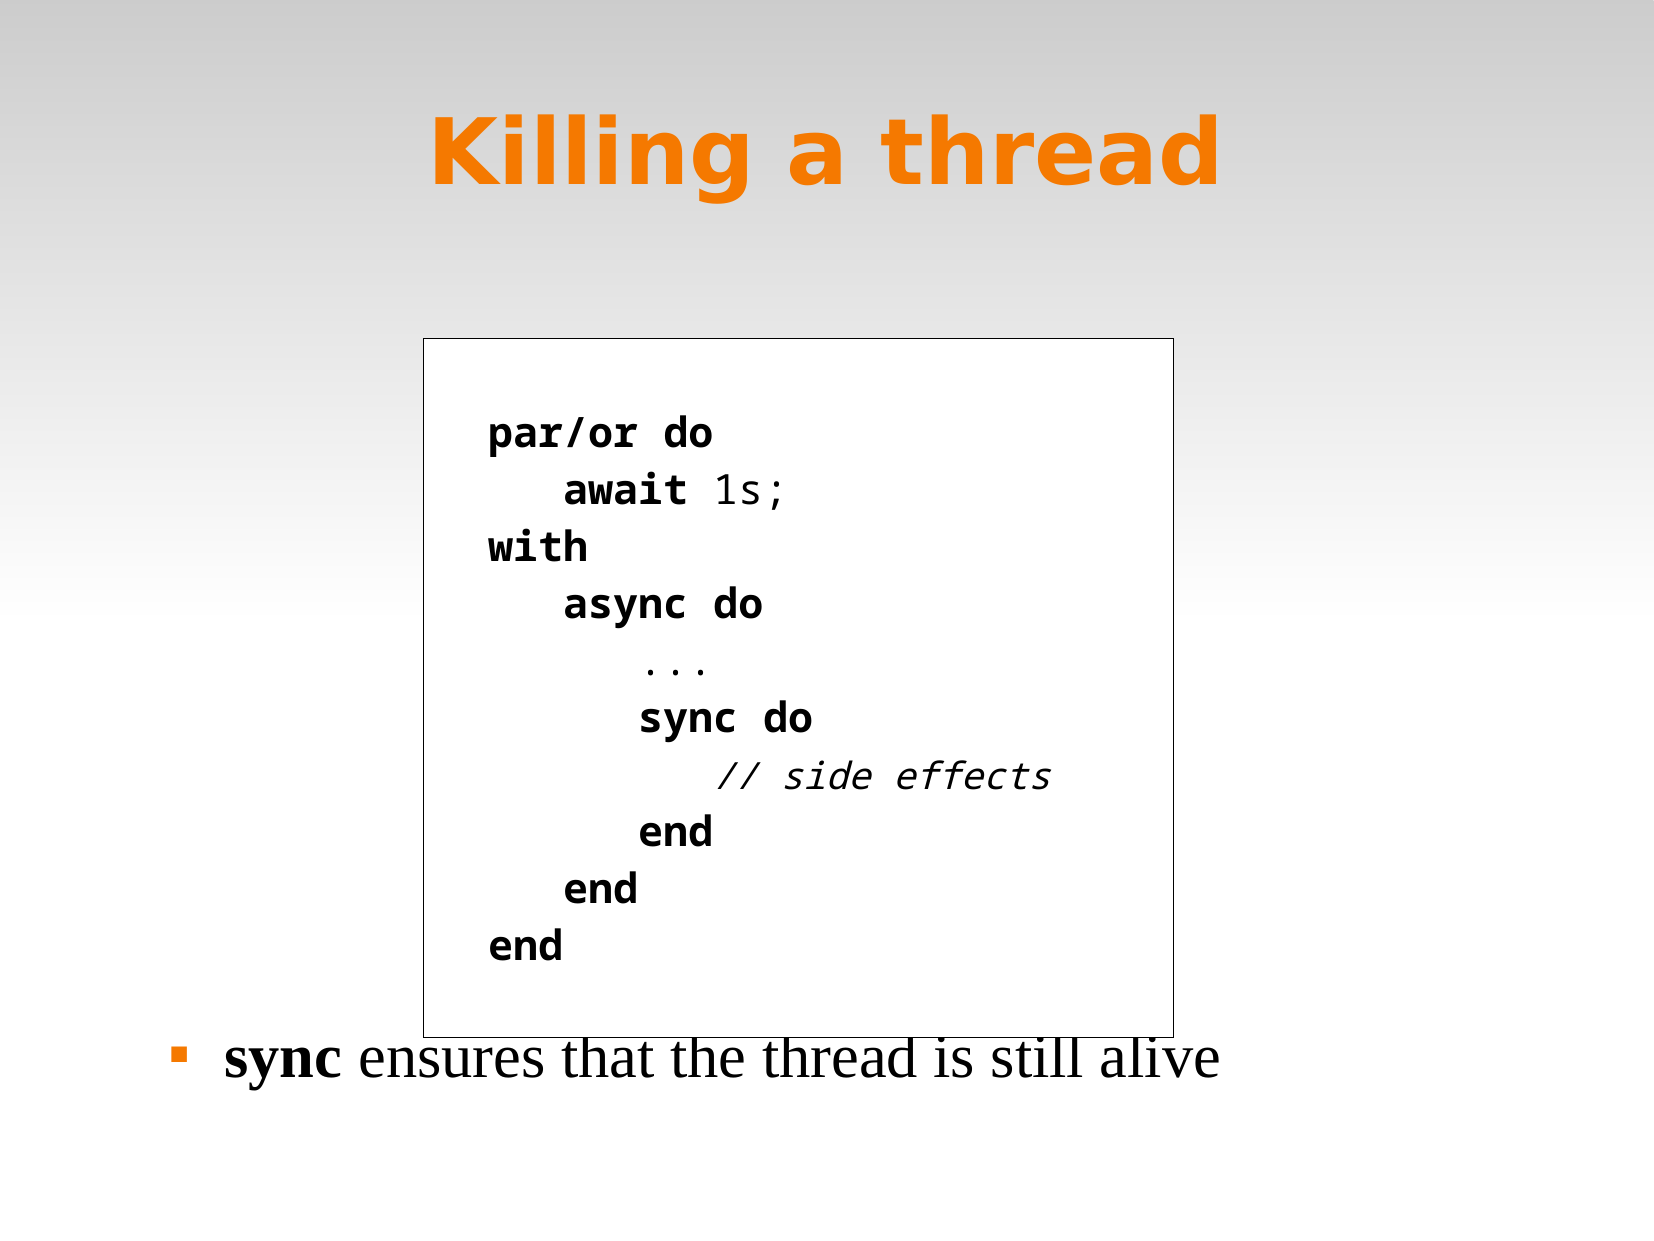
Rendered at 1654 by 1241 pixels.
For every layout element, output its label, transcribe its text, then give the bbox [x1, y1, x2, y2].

list sync ensures that the thread is still alive [82, 231, 1571, 1236]
text_box par/or do await 1s; with async do ... sync do // side effects end end end [423, 338, 1174, 947]
title Killing a thread [82, 49, 1571, 231]
